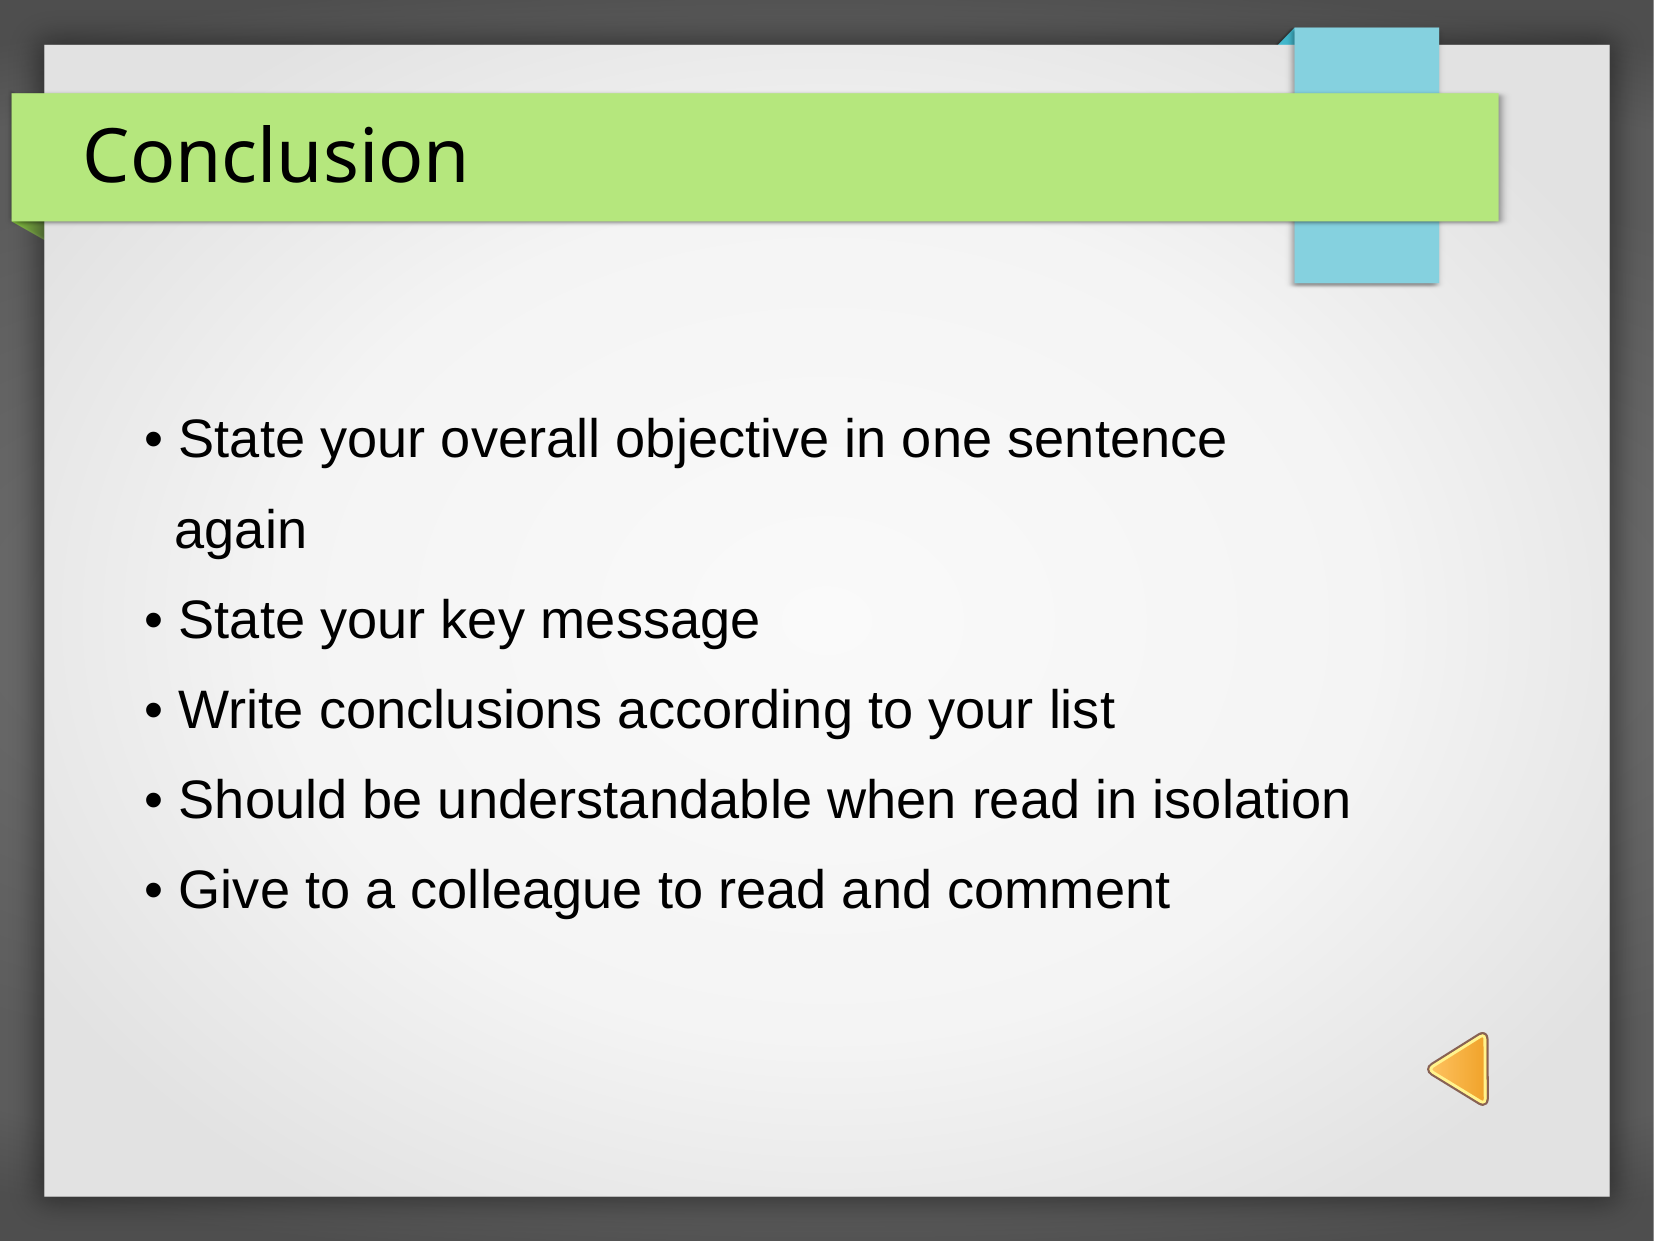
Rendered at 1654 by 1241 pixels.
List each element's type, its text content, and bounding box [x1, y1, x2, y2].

title Conclusion [82, 94, 1264, 213]
picture [0, 0, 1654, 1241]
text_box • State your overall objective in one sentence again • State your key message • Write conclusions according to your list • Should be understandable when read in isolation • Give to a colleague to read and comment [129, 401, 1371, 1063]
